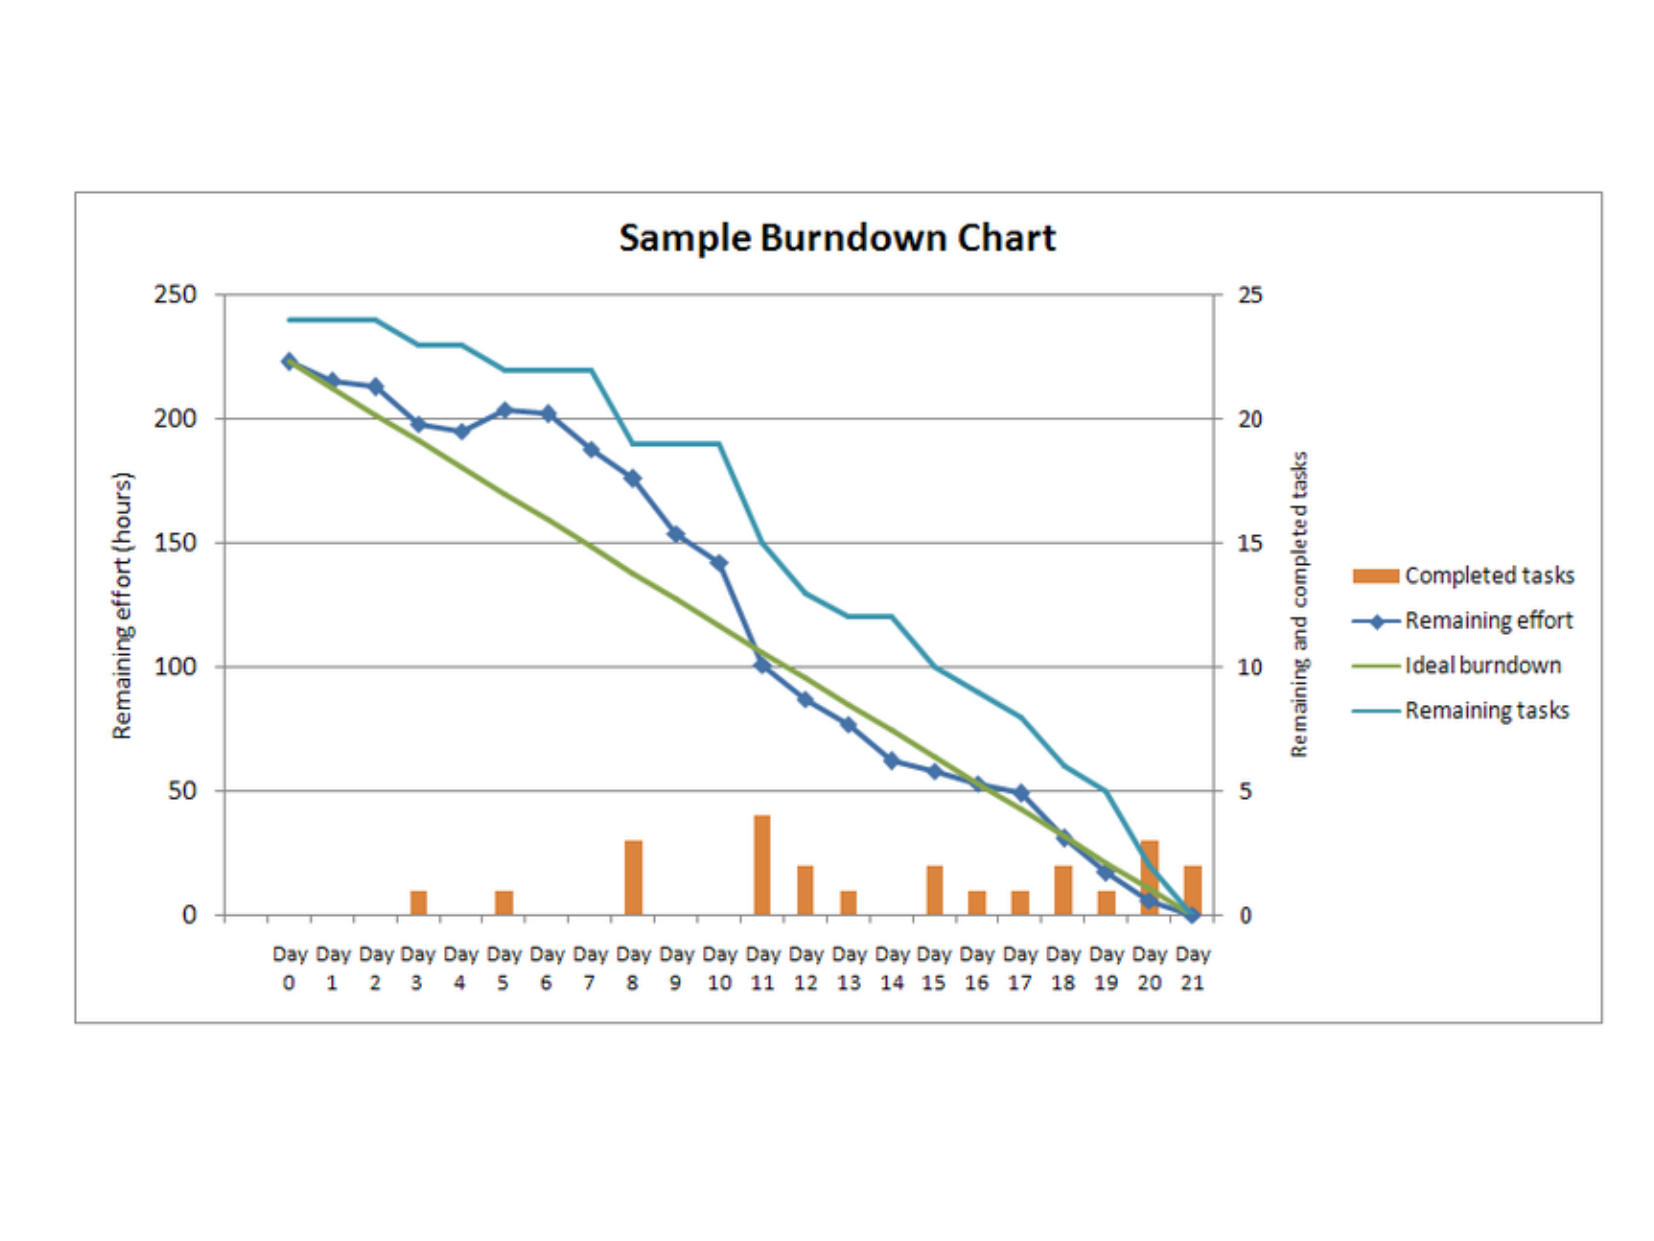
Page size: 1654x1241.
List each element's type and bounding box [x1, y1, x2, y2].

picture [73, 190, 1607, 1028]
